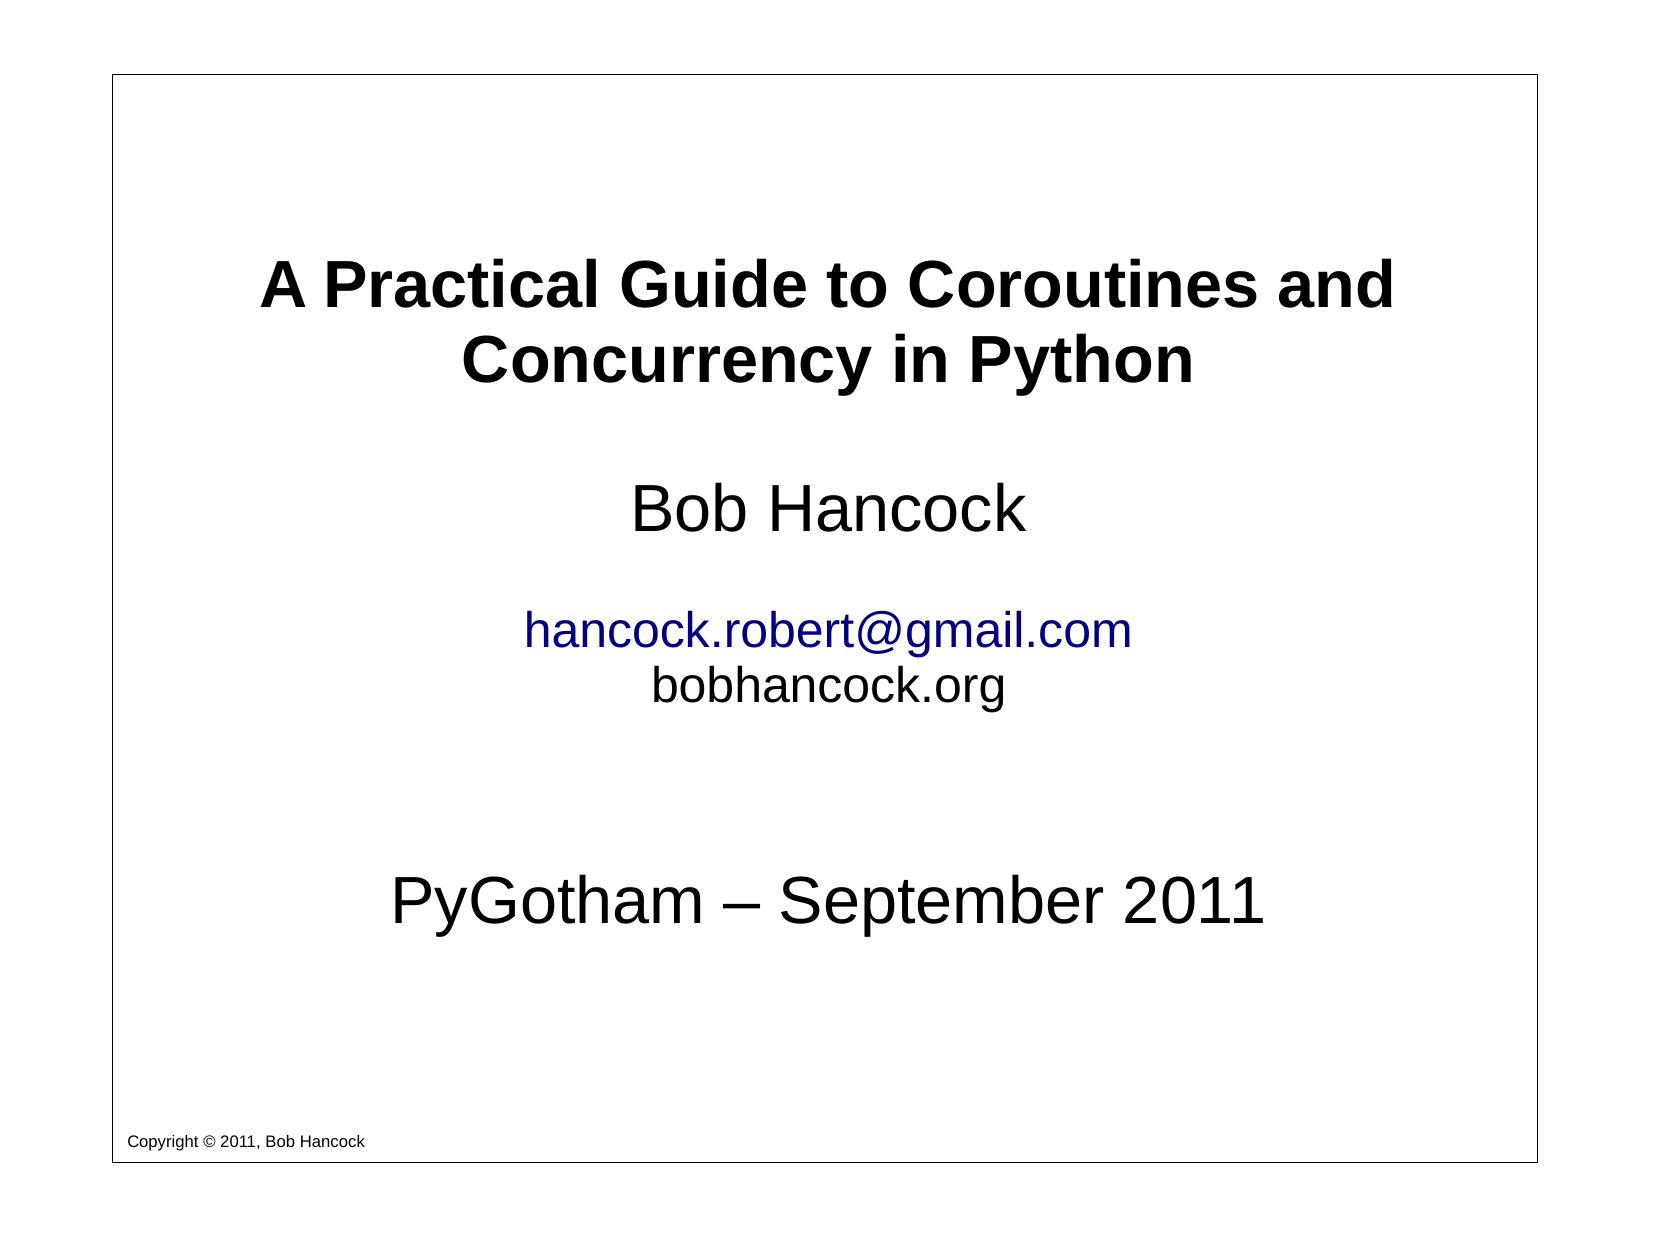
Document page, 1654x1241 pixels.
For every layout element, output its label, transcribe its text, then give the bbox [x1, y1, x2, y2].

text_box Copyright © 2011, Bob Hancock [112, 1125, 381, 1159]
subtitle A Practical Guide to Coroutines and Concurrency in Python Bob Hancock hancock.robert@gmail.com bobhancock.org PyGotham – September 2011 [251, 199, 1407, 1135]
